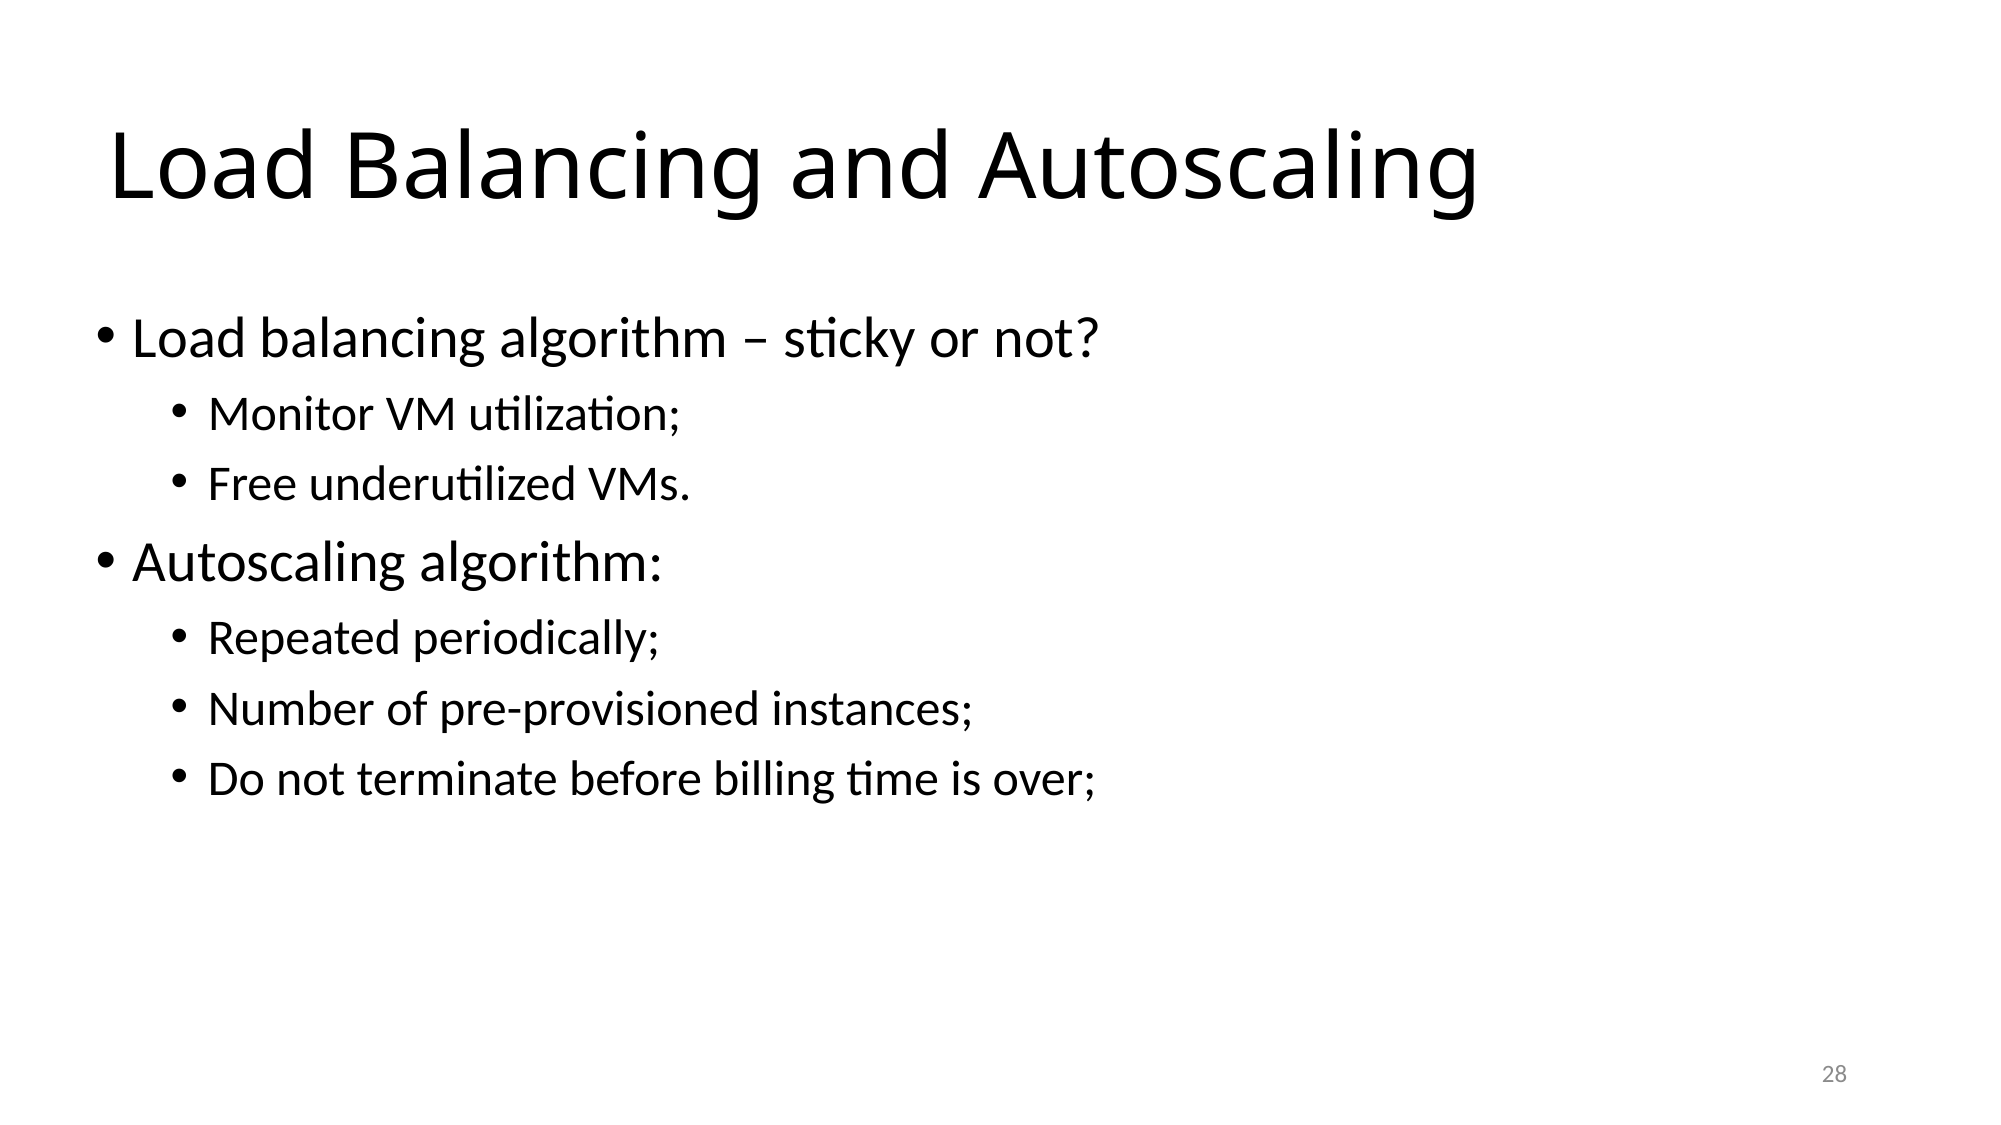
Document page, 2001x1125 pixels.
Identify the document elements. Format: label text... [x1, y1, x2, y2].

slide_number <number> [1412, 1042, 1863, 1103]
list Load balancing algorithm – sticky or not? Monitor VM utilization; Free underutilized VMs. Autoscaling algorithm: Repeated periodically; Number of pre-provisioned instances; Do not terminate before billing time is over; [80, 299, 1806, 1014]
title Load Balancing and Autoscaling [92, 59, 1818, 278]
